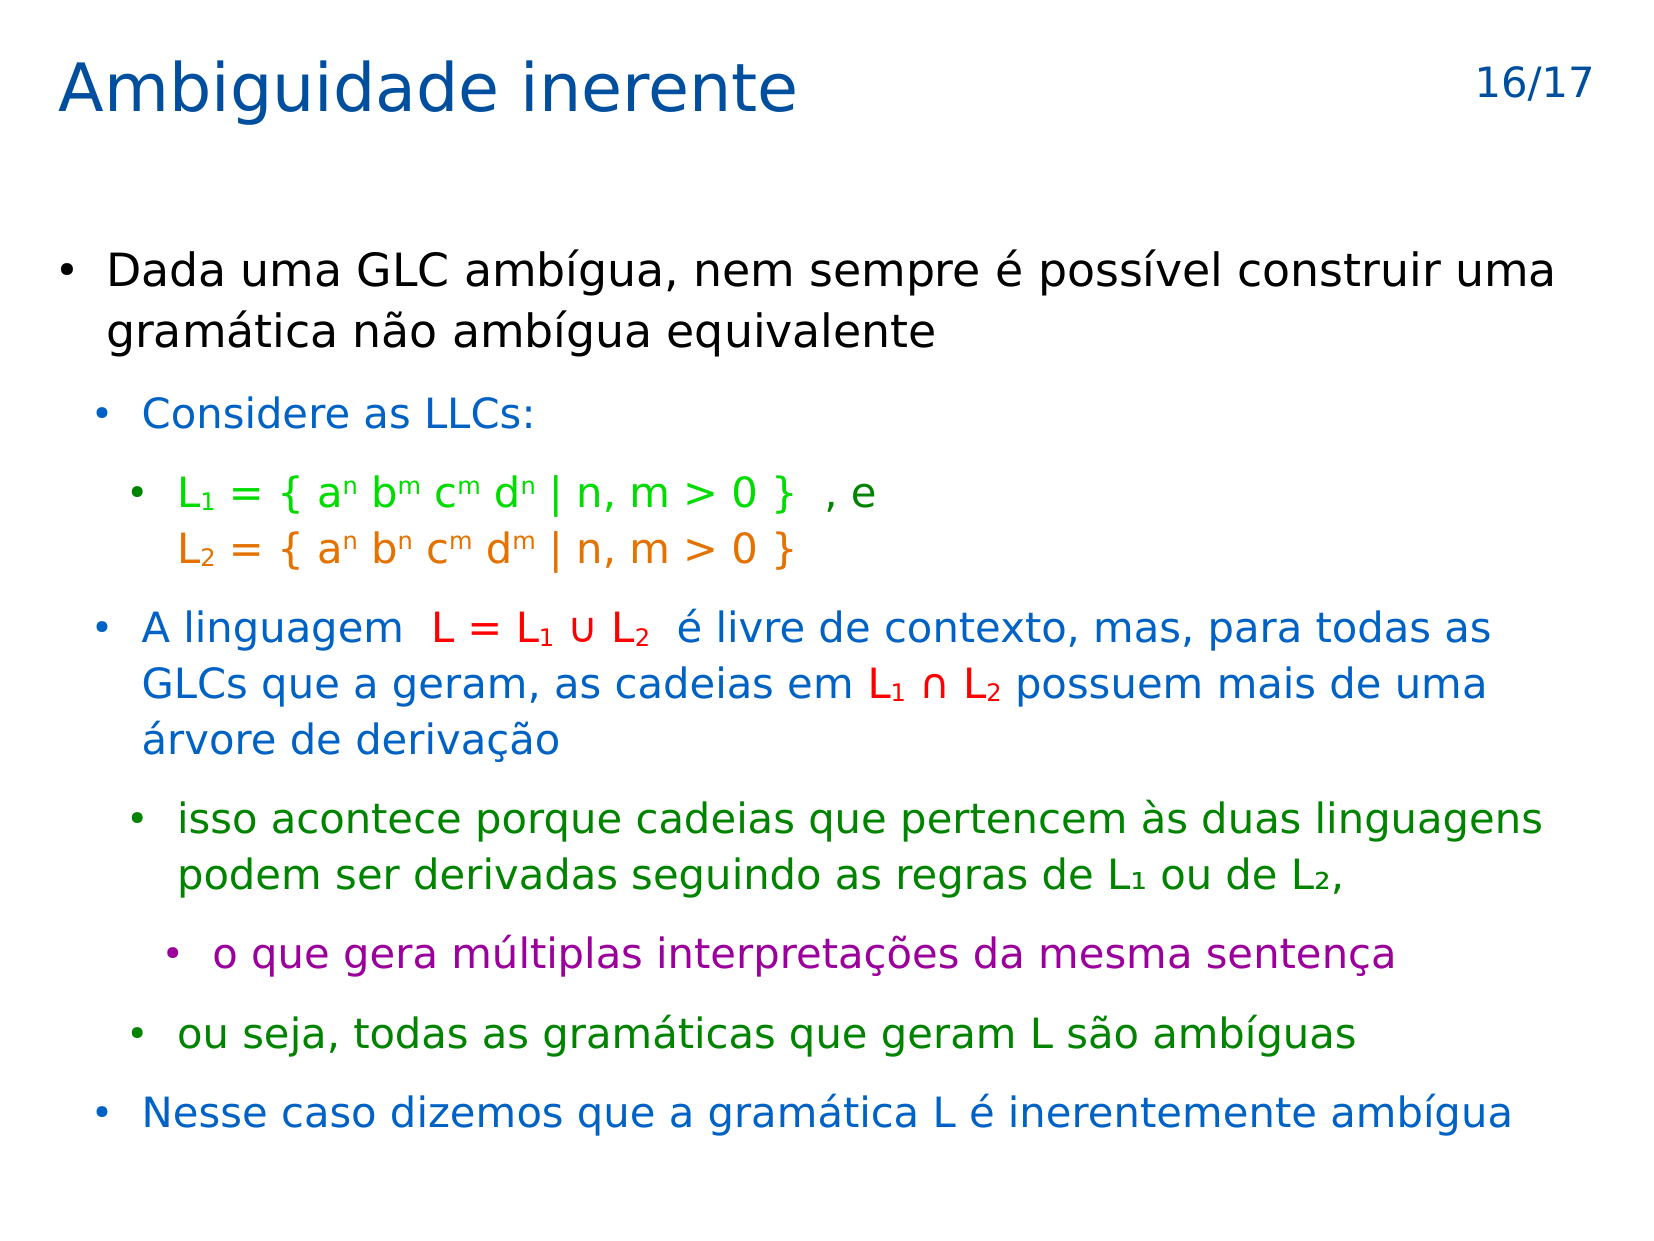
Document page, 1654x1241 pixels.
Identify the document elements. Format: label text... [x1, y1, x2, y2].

title Ambiguidade inerente [59, 29, 1625, 148]
list Dada uma GLC ambígua, nem sempre é possível construir uma gramática não ambígua equivalente Considere as LLCs: L1 = { an bm cm dn | n, m > 0 } , e L2 = { an bn cm dm | n, m > 0 } A linguagem L = L1 ∪ L2 é livre de contexto, mas, para todas as GLCs que a geram, as cadeias em L1 ∩ L2 possuem mais de uma árvore de derivação isso acontece porque cadeias que pertencem às duas linguagens podem ser derivadas seguindo as regras de L₁ ou de L₂, o que gera múltiplas interpretações da mesma sentença ou seja, todas as gramáticas que geram L são ambíguas Nesse caso dizemos que a gramática L é inerentemente ambígua [59, 236, 1595, 1211]
